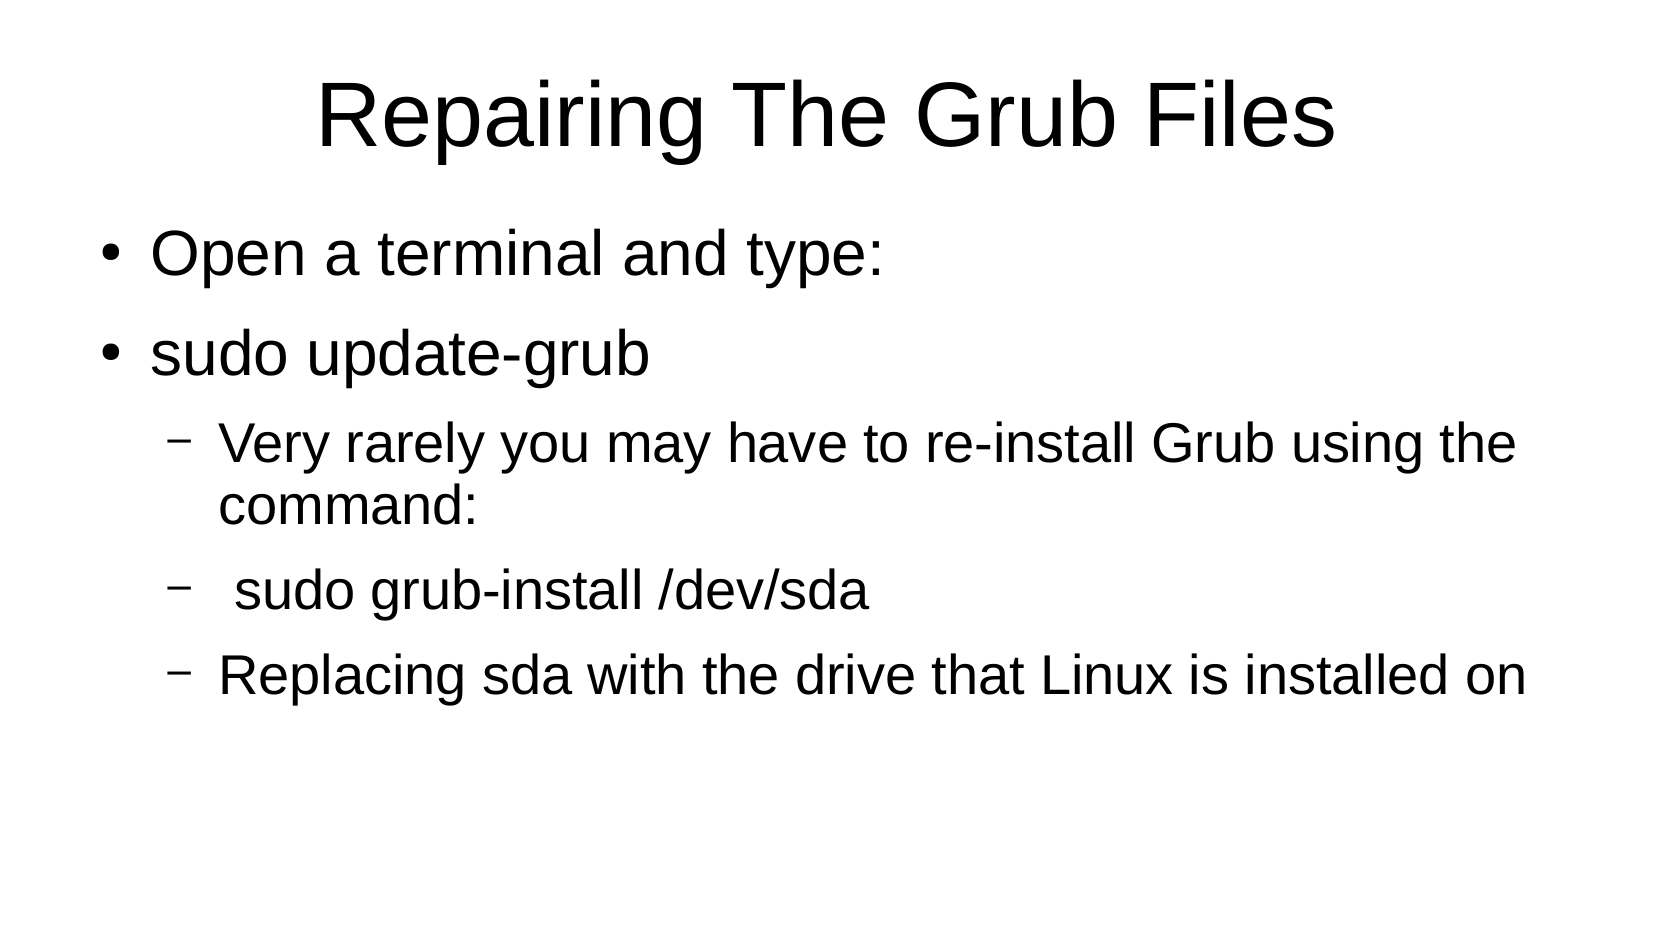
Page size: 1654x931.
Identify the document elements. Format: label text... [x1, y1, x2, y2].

title Repairing The Grub Files [82, 37, 1571, 193]
list Open a terminal and type: sudo update-grub Very rarely you may have to re-install Grub using the command: sudo grub-install /dev/sda Replacing sda with the drive that Linux is installed on [82, 217, 1571, 758]
